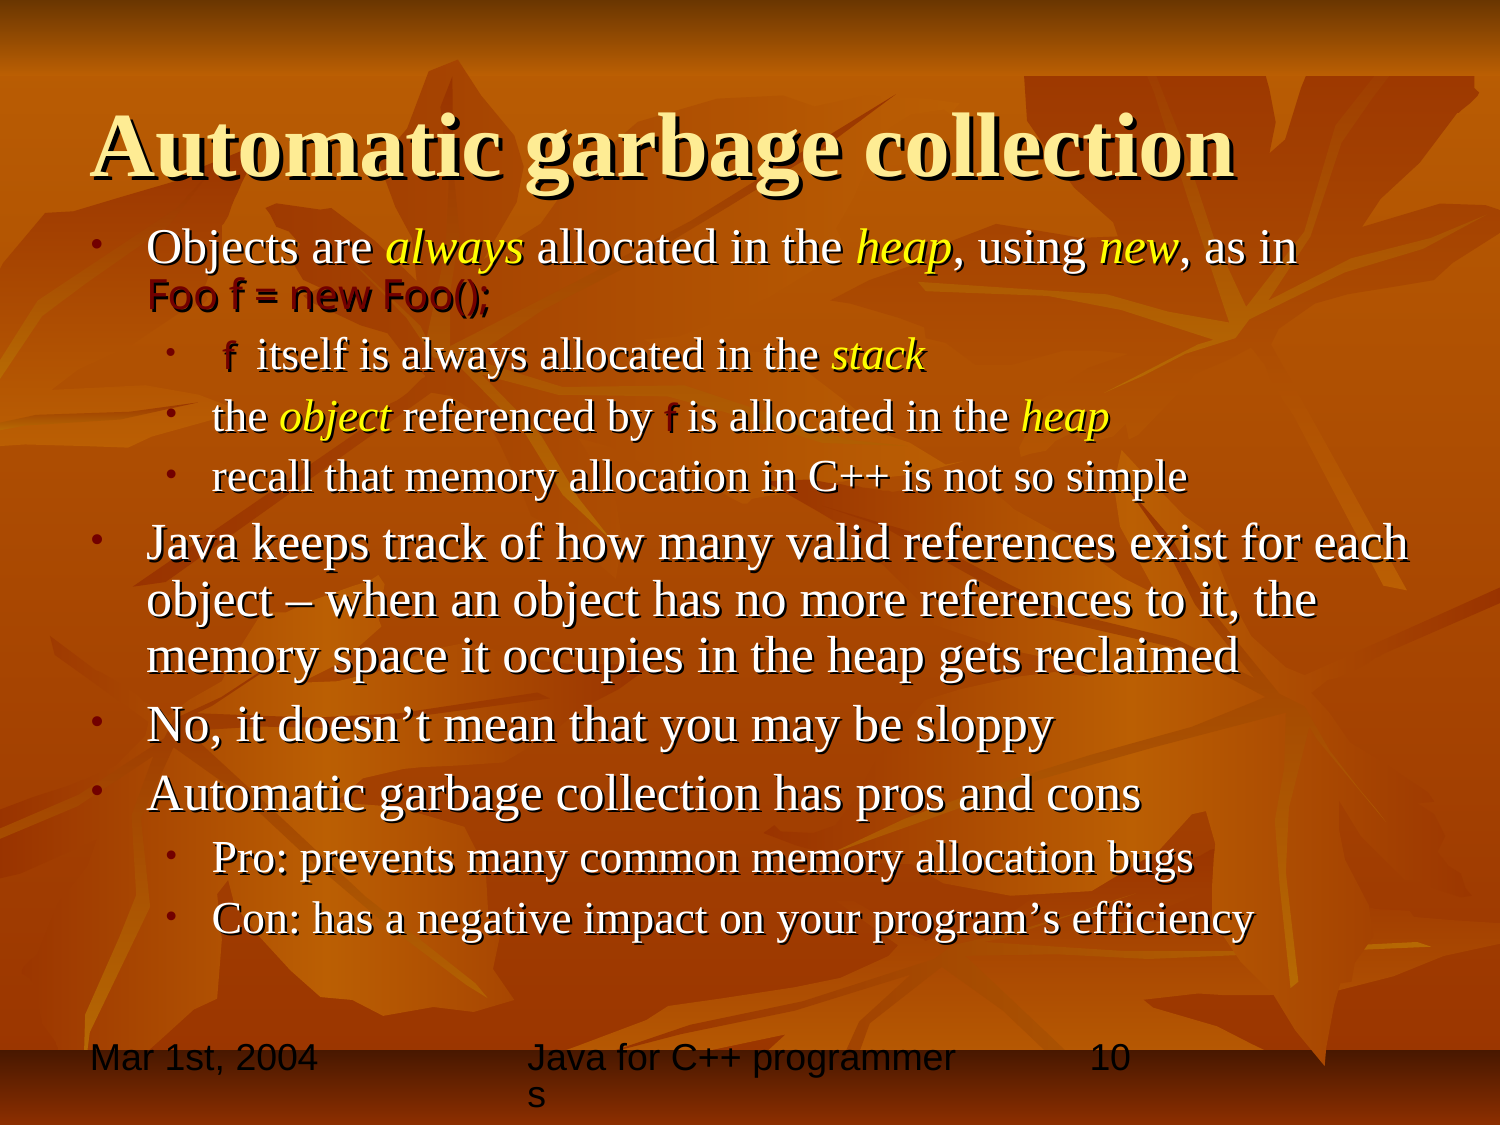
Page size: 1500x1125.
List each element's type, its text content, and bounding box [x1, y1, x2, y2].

list Objects are always allocated in the heap, using new, as in Foo f = new Foo(); f itself is always allocated in the stack the object referenced by f is allocated in the heap recall that memory allocation in C++ is not so simple Java keeps track of how many valid references exist for each object – when an object has no more references to it, the memory space it occupies in the heap gets reclaimed No, it doesn’t mean that you may be sloppy Automatic garbage collection has pros and cons Pro: prevents many common memory allocation bugs Con: has a negative impact on your program’s efficiency [75, 212, 1426, 1013]
title Automatic garbage collection [75, 45, 1426, 212]
